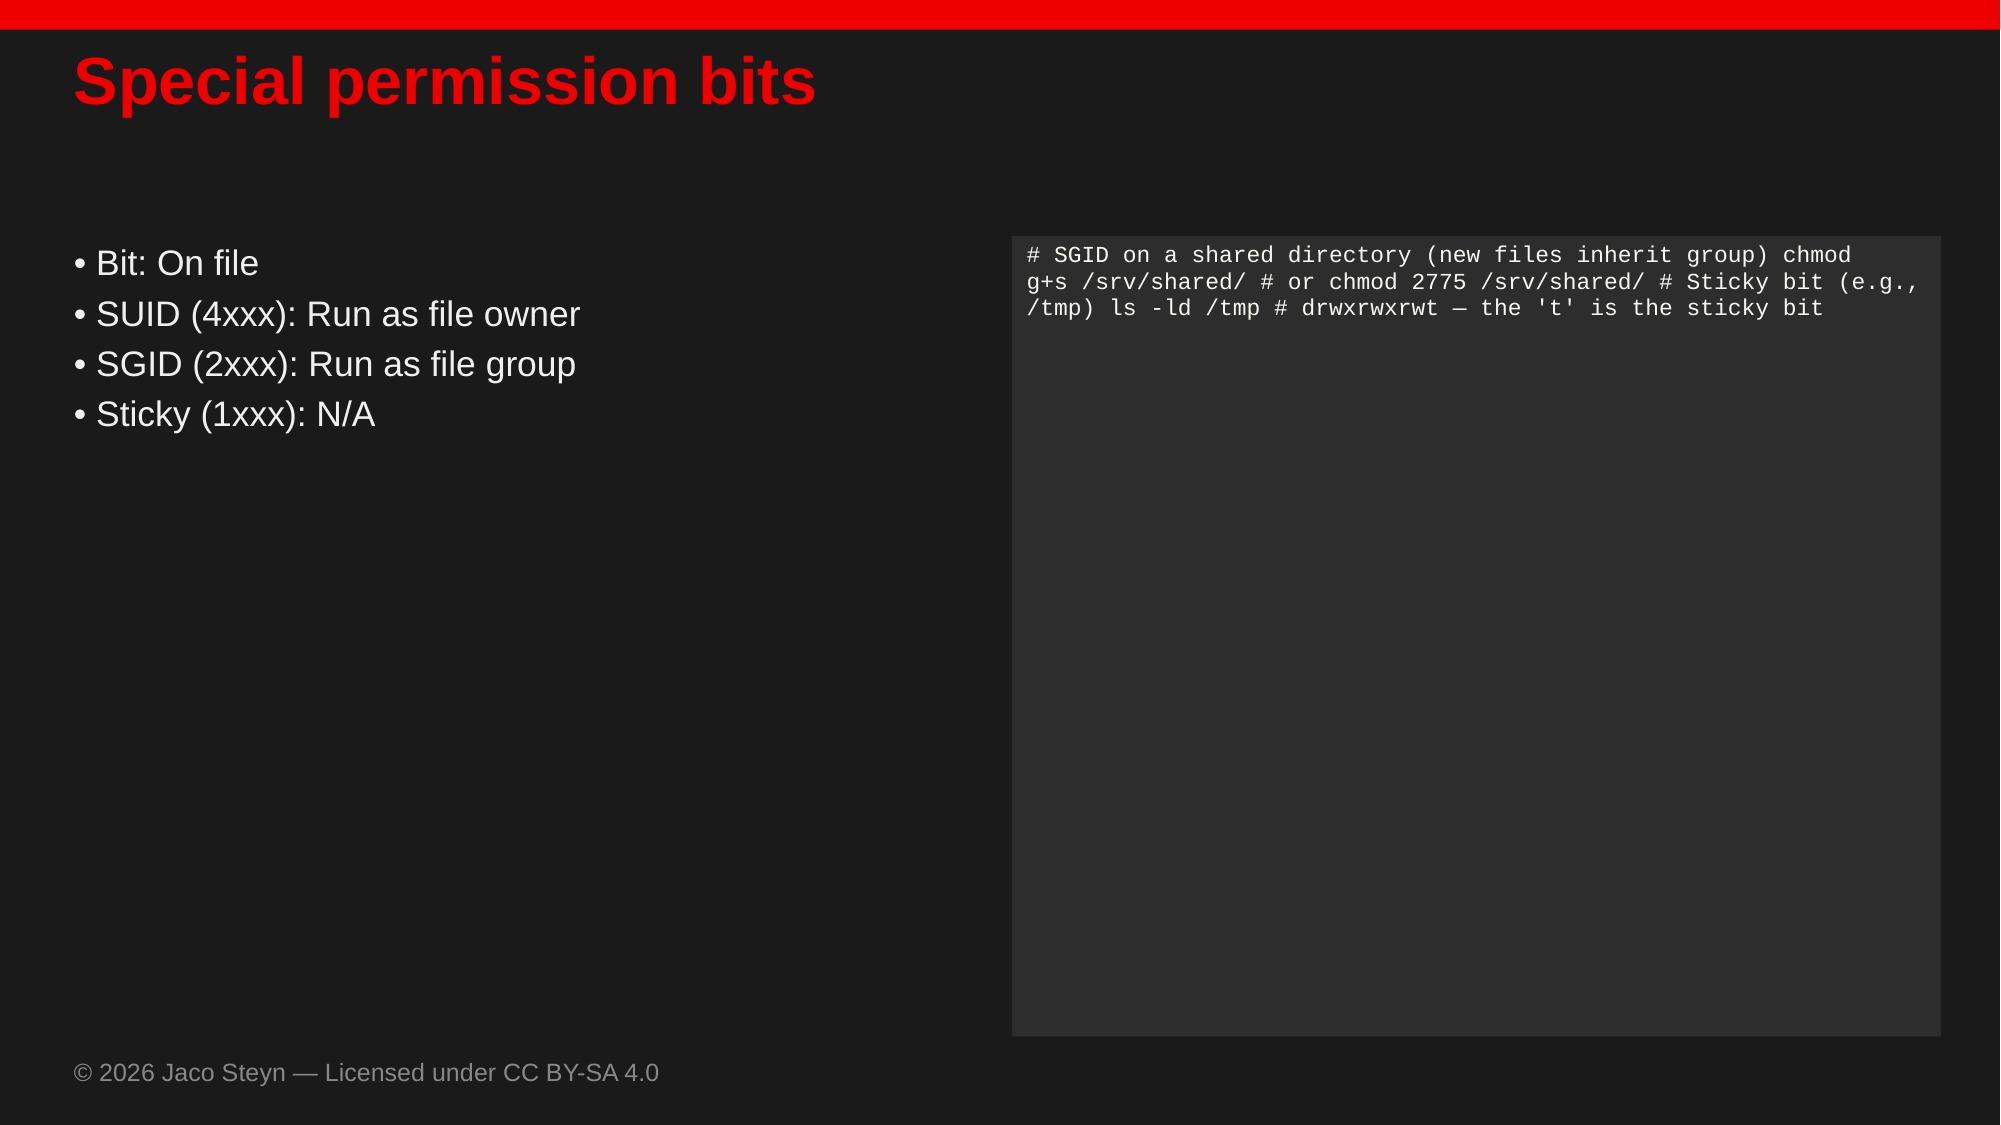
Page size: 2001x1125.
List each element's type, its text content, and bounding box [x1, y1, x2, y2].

text_box [0, 0, 2001, 30]
text_box • Bit: On file • SUID (4xxx): Run as file owner • SGID (2xxx): Run as file group • Sticky (1xxx): N/A [59, 236, 989, 1037]
text_box # SGID on a shared directory (new files inherit group) chmod g+s /srv/shared/ # or chmod 2775 /srv/shared/ # Sticky bit (e.g., /tmp) ls -ld /tmp # drwxrwxrwt — the 't' is the sticky bit [1011, 236, 1942, 1037]
text_box © 2026 Jaco Steyn — Licensed under CC BY-SA 4.0 [59, 1051, 1942, 1093]
text_box Special permission bits [59, 36, 1942, 208]
